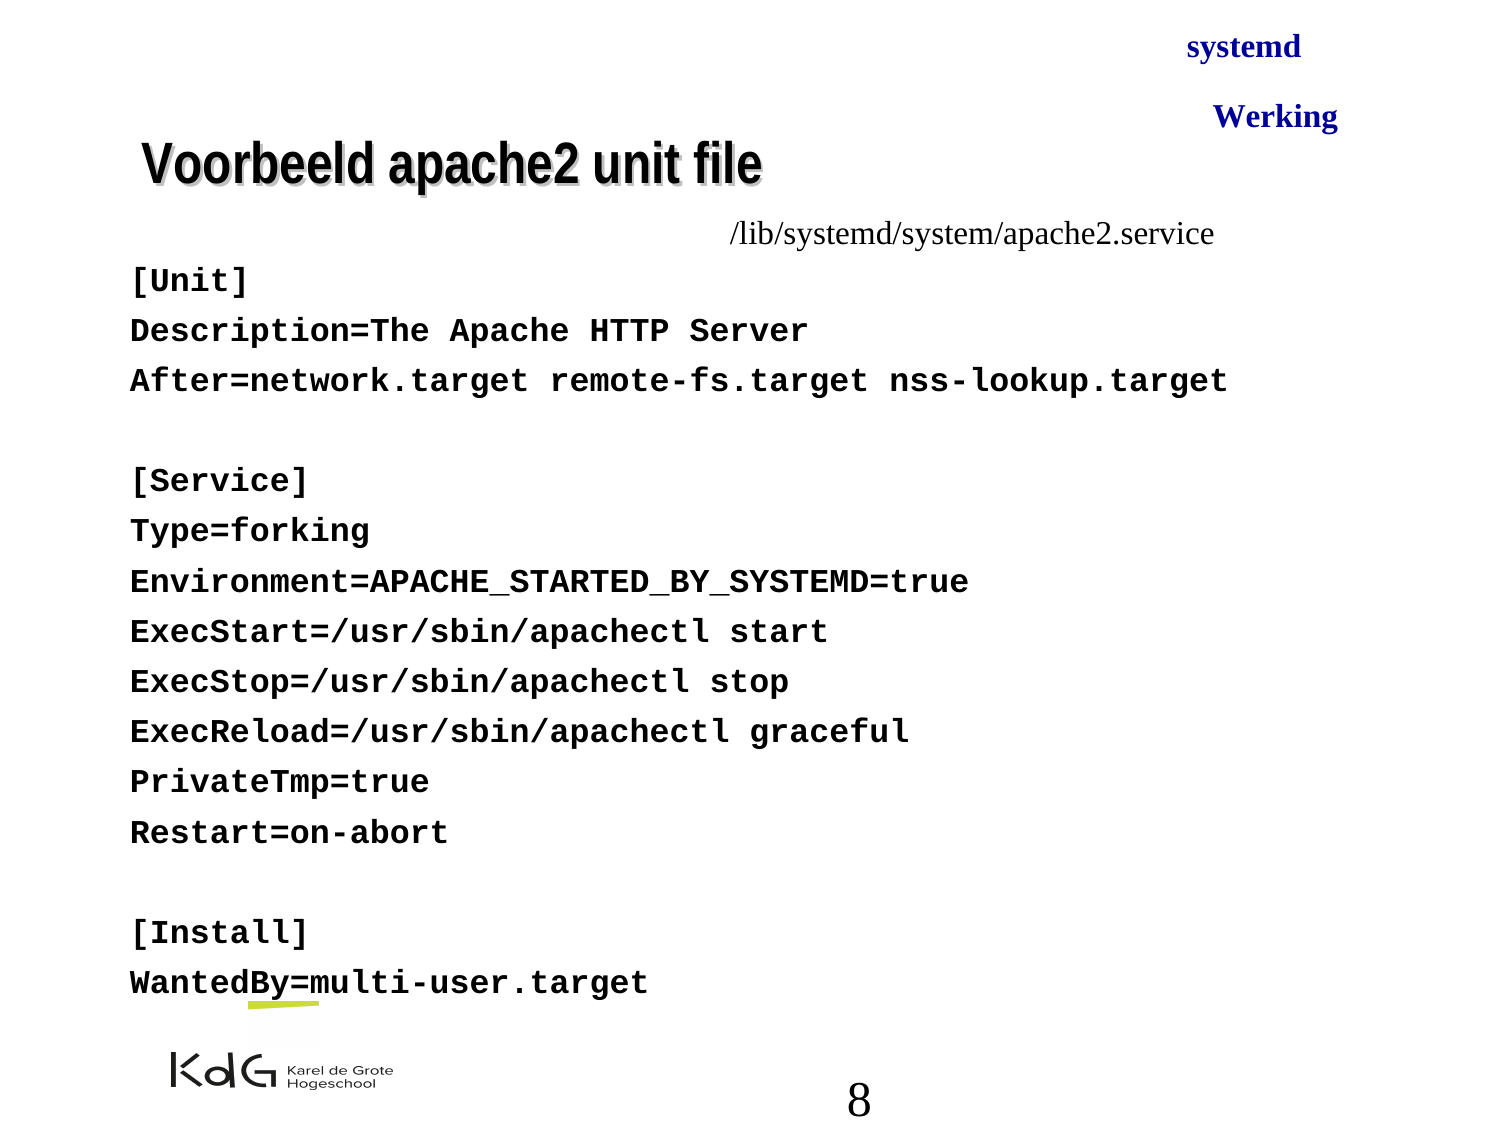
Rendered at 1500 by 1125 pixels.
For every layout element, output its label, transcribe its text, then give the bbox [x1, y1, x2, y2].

text_box Werking [1113, 89, 1411, 144]
text_box /lib/systemd/system/apache2.service [715, 204, 1231, 259]
list [Unit] Description=The Apache HTTP Server After=network.target remote-fs.target nss-lookup.target [Service] Type=forking Environment=APACHE_STARTED_BY_SYSTEMD=true ExecStart=/usr/sbin/apachectl start ExecStop=/usr/sbin/apachectl stop ExecReload=/usr/sbin/apachectl graceful PrivateTmp=true Restart=on-abort [Install] WantedBy=multi-user.target [75, 263, 1425, 1122]
title Voorbeeld apache2 unit file [141, 72, 1447, 253]
